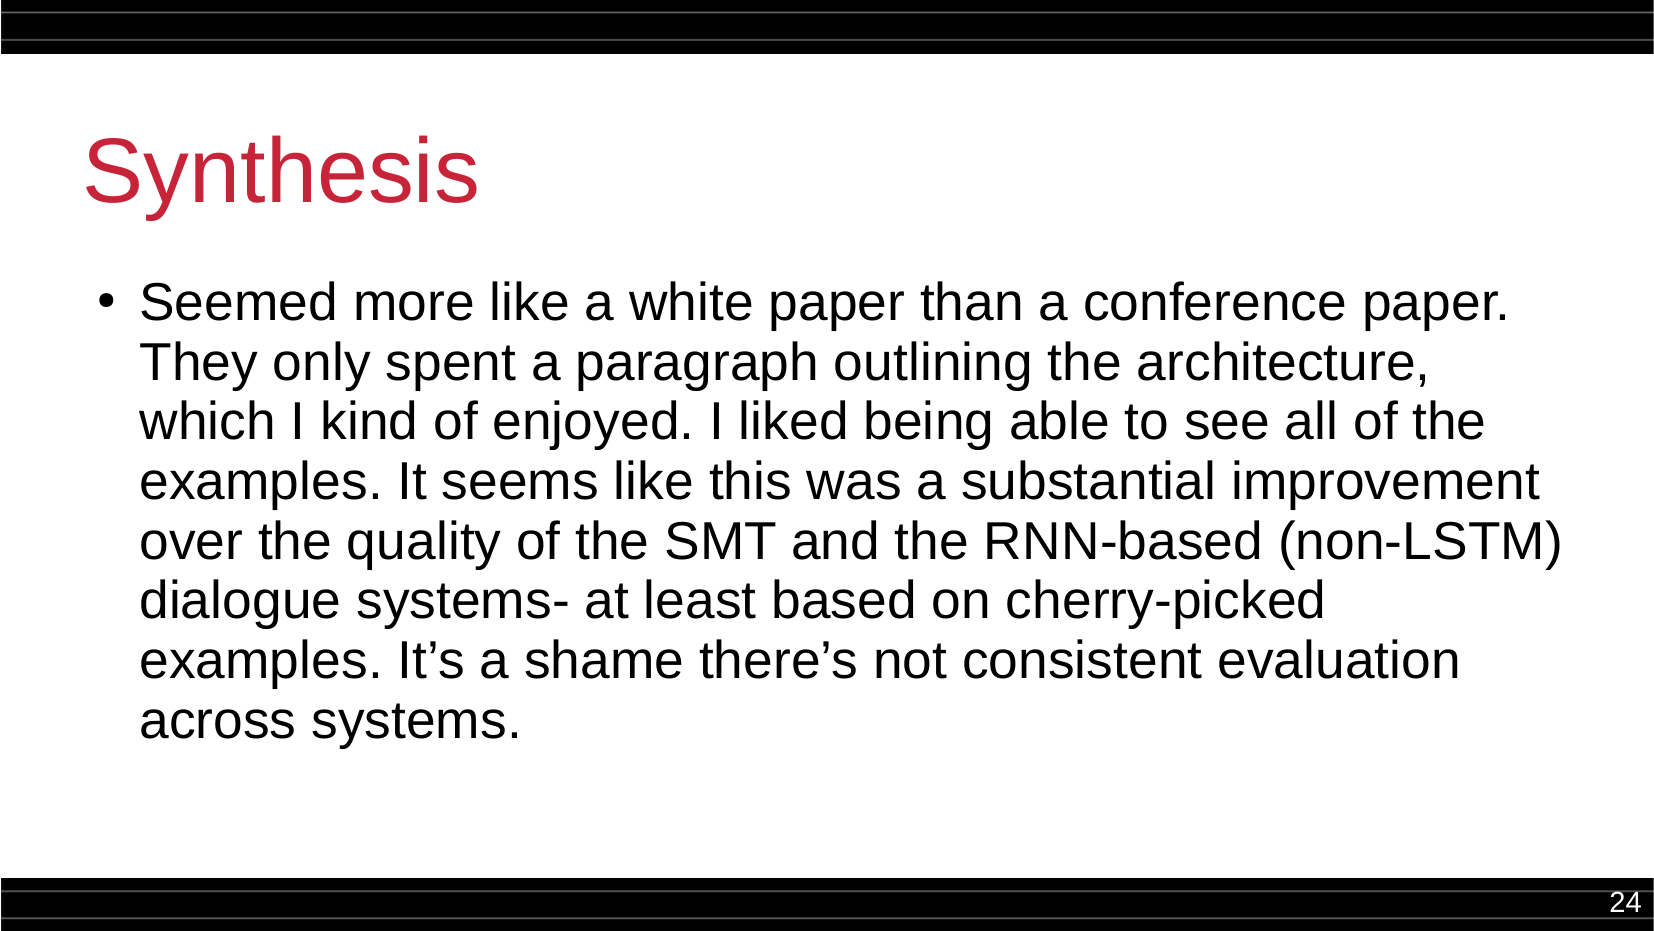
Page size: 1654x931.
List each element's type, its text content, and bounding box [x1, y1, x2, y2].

list Seemed more like a white paper than a conference paper. They only spent a paragraph outlining the architecture, which I kind of enjoyed. I liked being able to see all of the examples. It seems like this was a substantial improvement over the quality of the SMT and the RNN-based (non-LSTM) dialogue systems- at least based on cherry-picked examples. It’s a shame there’s not consistent evaluation across systems. [82, 271, 1571, 758]
picture [1, 0, 1654, 54]
title Synthesis [82, 92, 1571, 249]
picture [1, 878, 1654, 931]
